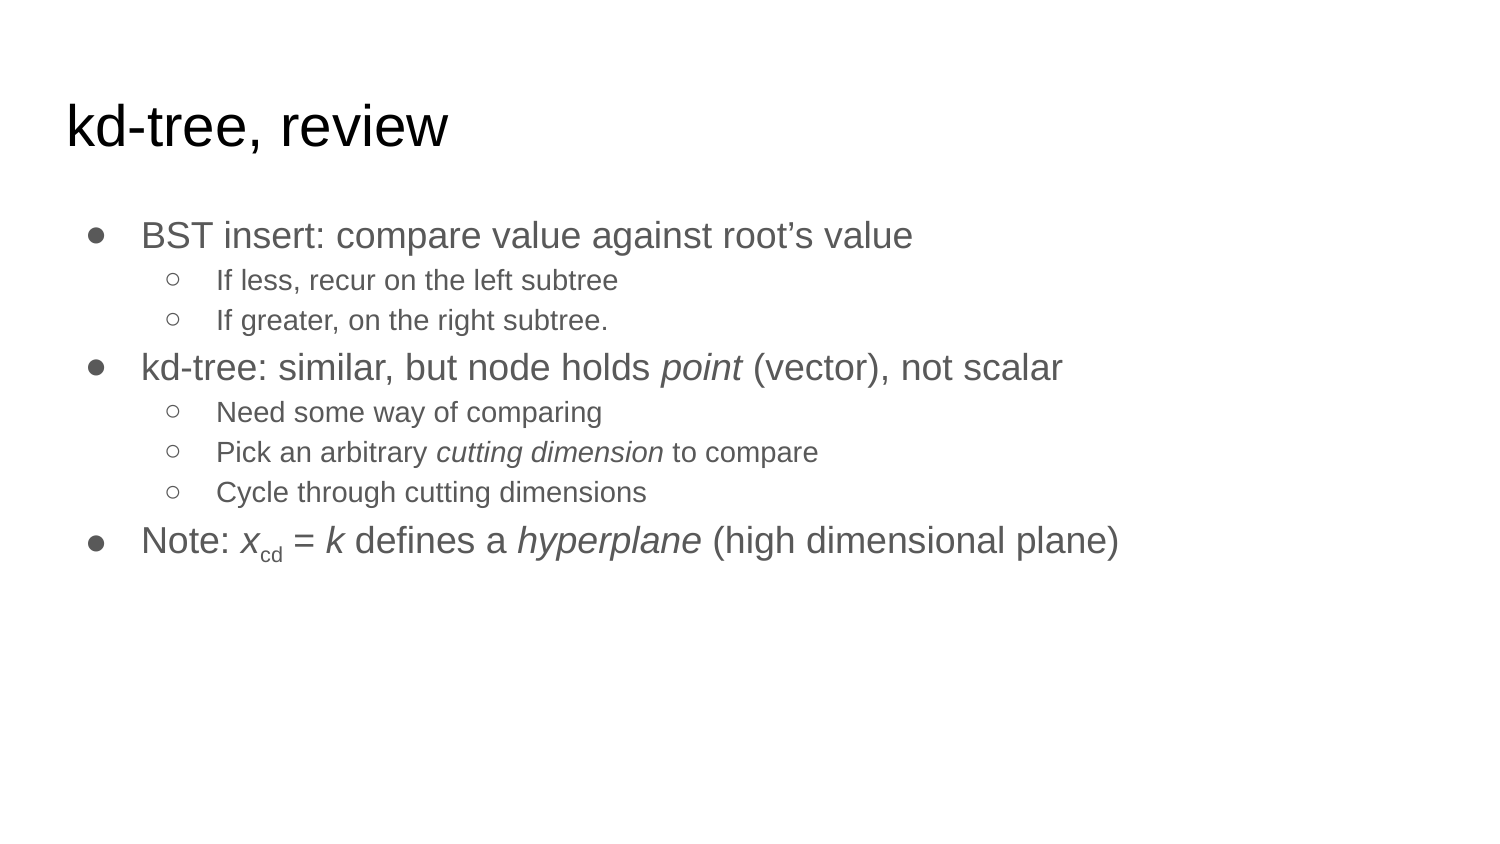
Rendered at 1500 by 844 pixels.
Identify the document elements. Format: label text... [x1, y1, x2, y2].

list BST insert: compare value against root’s value If less, recur on the left subtree If greater, on the right subtree. kd-tree: similar, but node holds point (vector), not scalar Need some way of comparing Pick an arbitrary cutting dimension to compare Cycle through cutting dimensions Note: xcd = k defines a hyperplane (high dimensional plane) [51, 189, 1449, 750]
title kd-tree, review [51, 72, 1449, 167]
